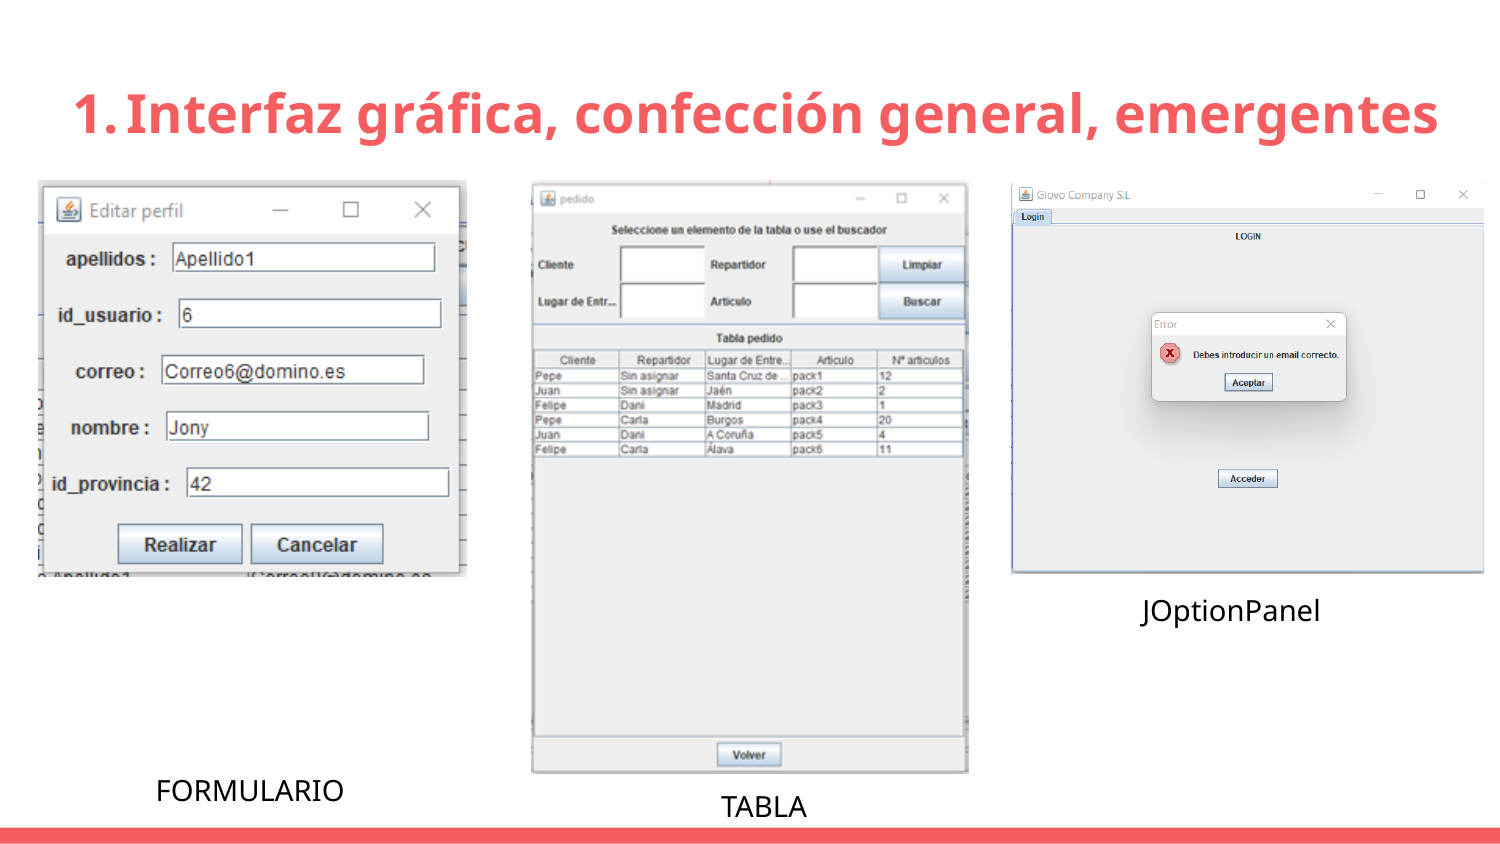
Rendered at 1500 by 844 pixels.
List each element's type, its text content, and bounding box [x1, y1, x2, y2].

text_box TABLA [706, 773, 829, 839]
text_box FORMULARIO [140, 757, 419, 823]
picture [1011, 183, 1484, 574]
picture [531, 180, 969, 774]
title Interfaz gráfica, confección general, emergentes [51, 64, 1484, 167]
text_box JOptionPanel [1127, 576, 1406, 642]
picture [38, 180, 467, 577]
